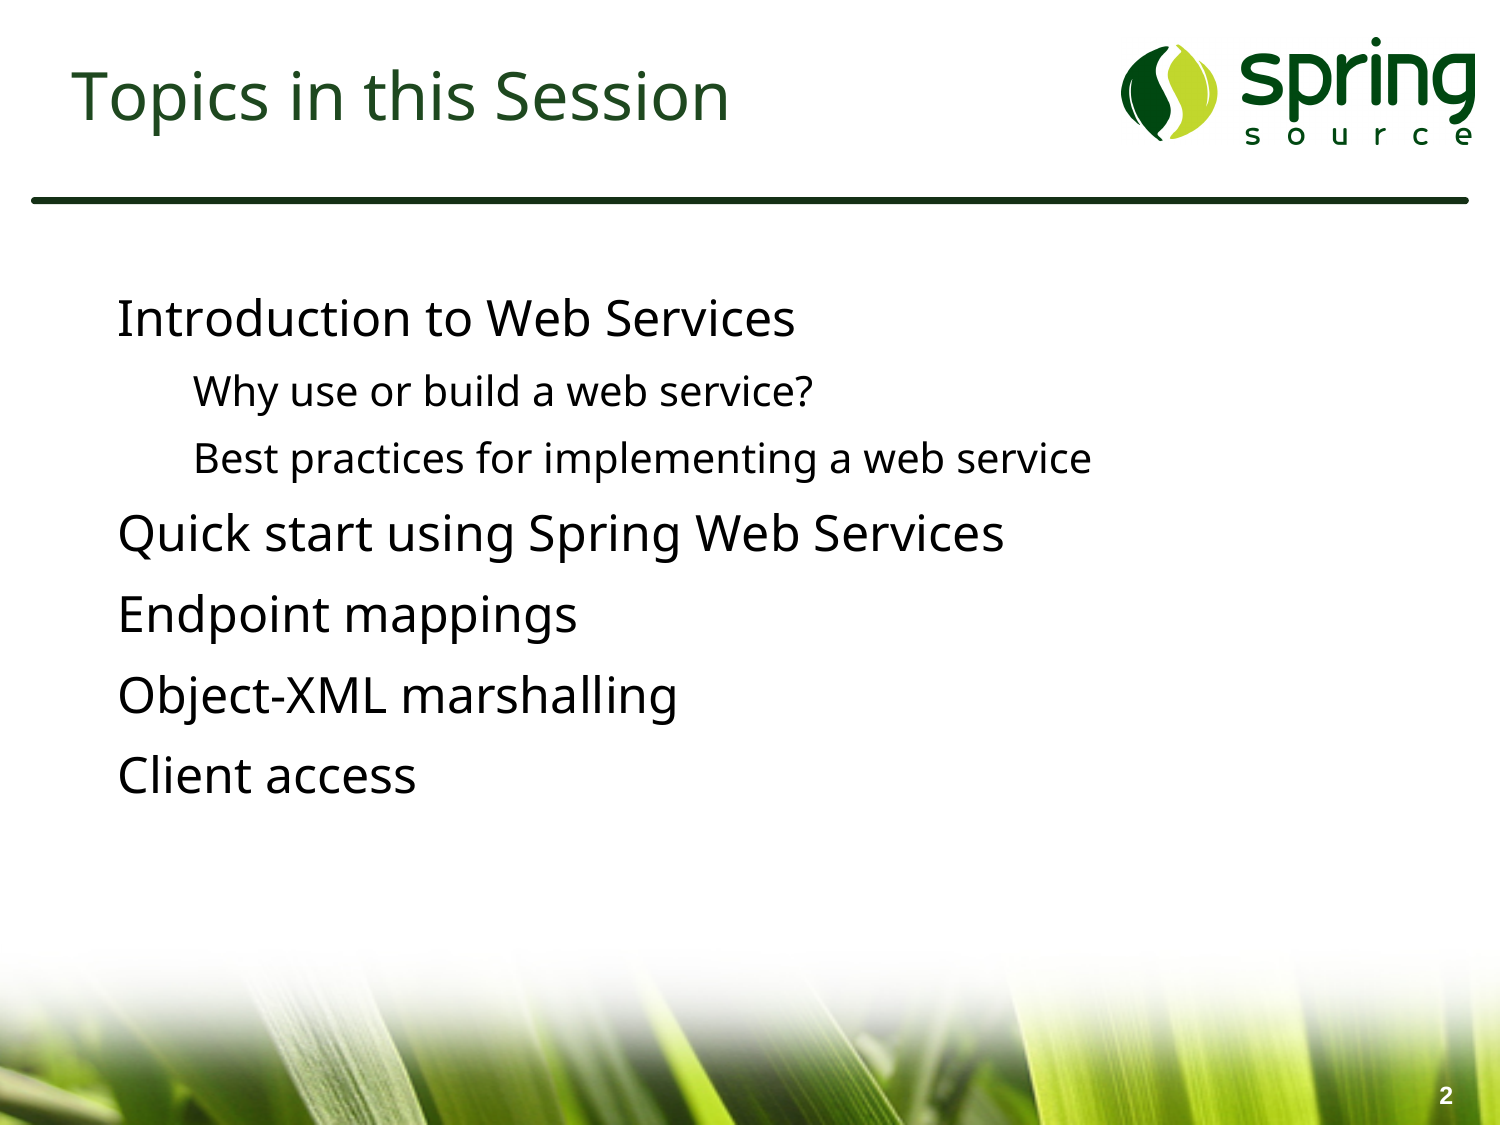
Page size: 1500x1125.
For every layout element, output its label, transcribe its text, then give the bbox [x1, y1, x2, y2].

picture [1121, 37, 1475, 145]
picture [0, 944, 1500, 1125]
list Introduction to Web Services Why use or build a web service? Best practices for implementing a web service Quick start using Spring Web Services Endpoint mappings Object-XML marshalling Client access [103, 275, 1394, 938]
title Topics in this Session [56, 13, 1089, 176]
